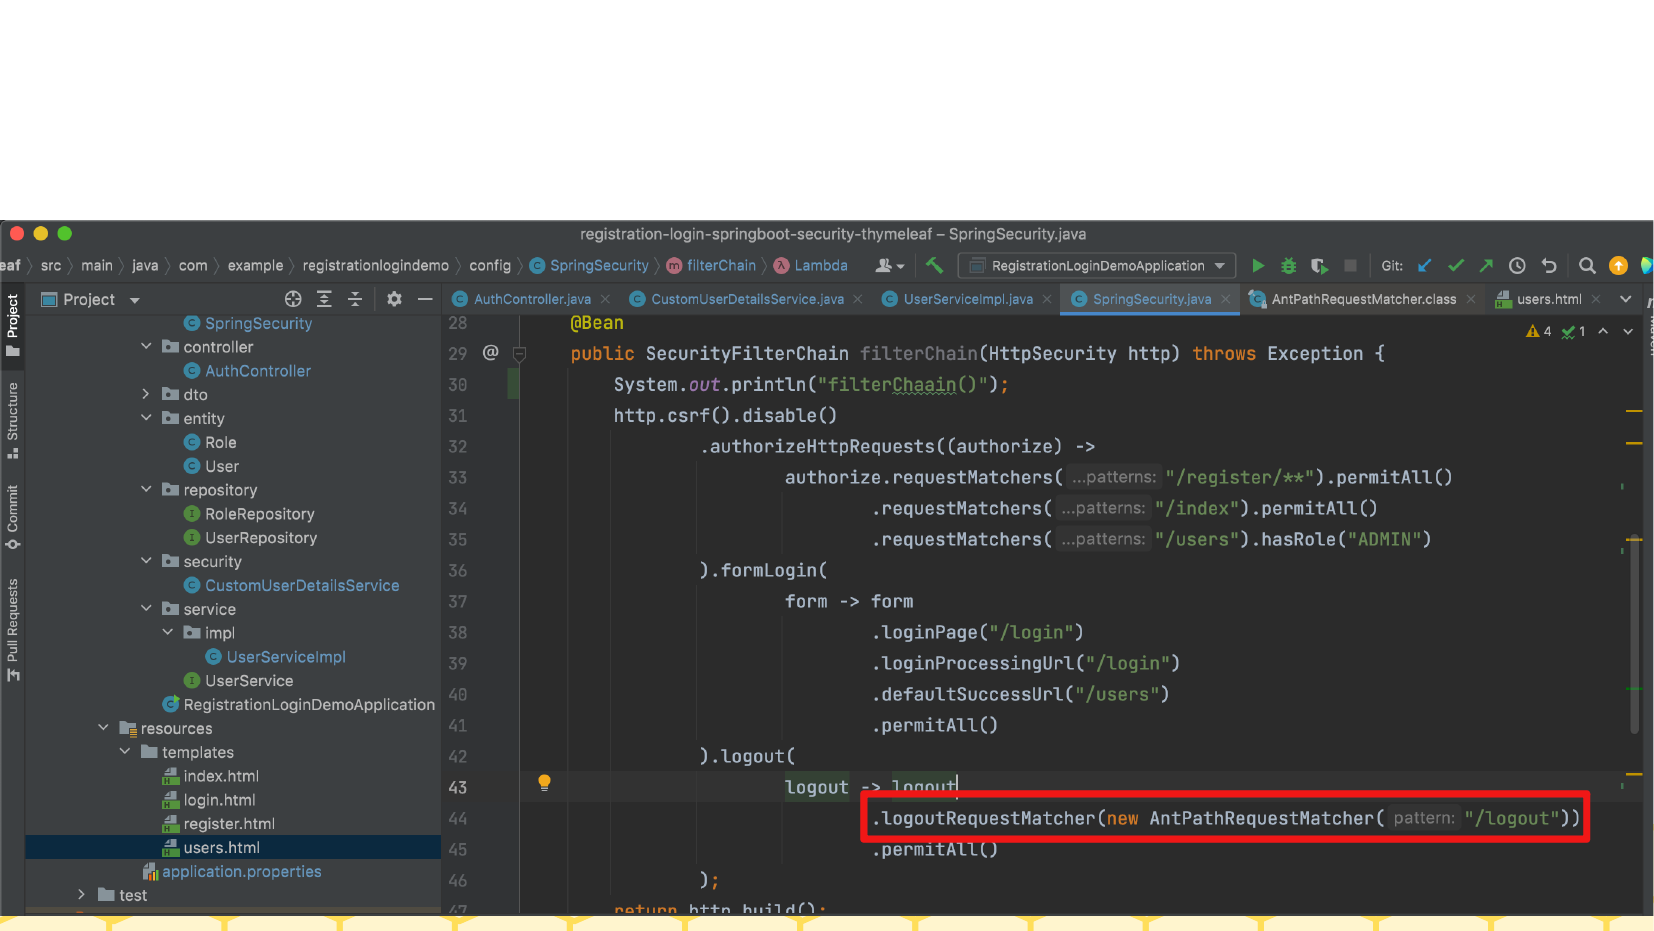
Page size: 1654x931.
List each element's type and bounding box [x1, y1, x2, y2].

picture [0, 220, 1654, 916]
